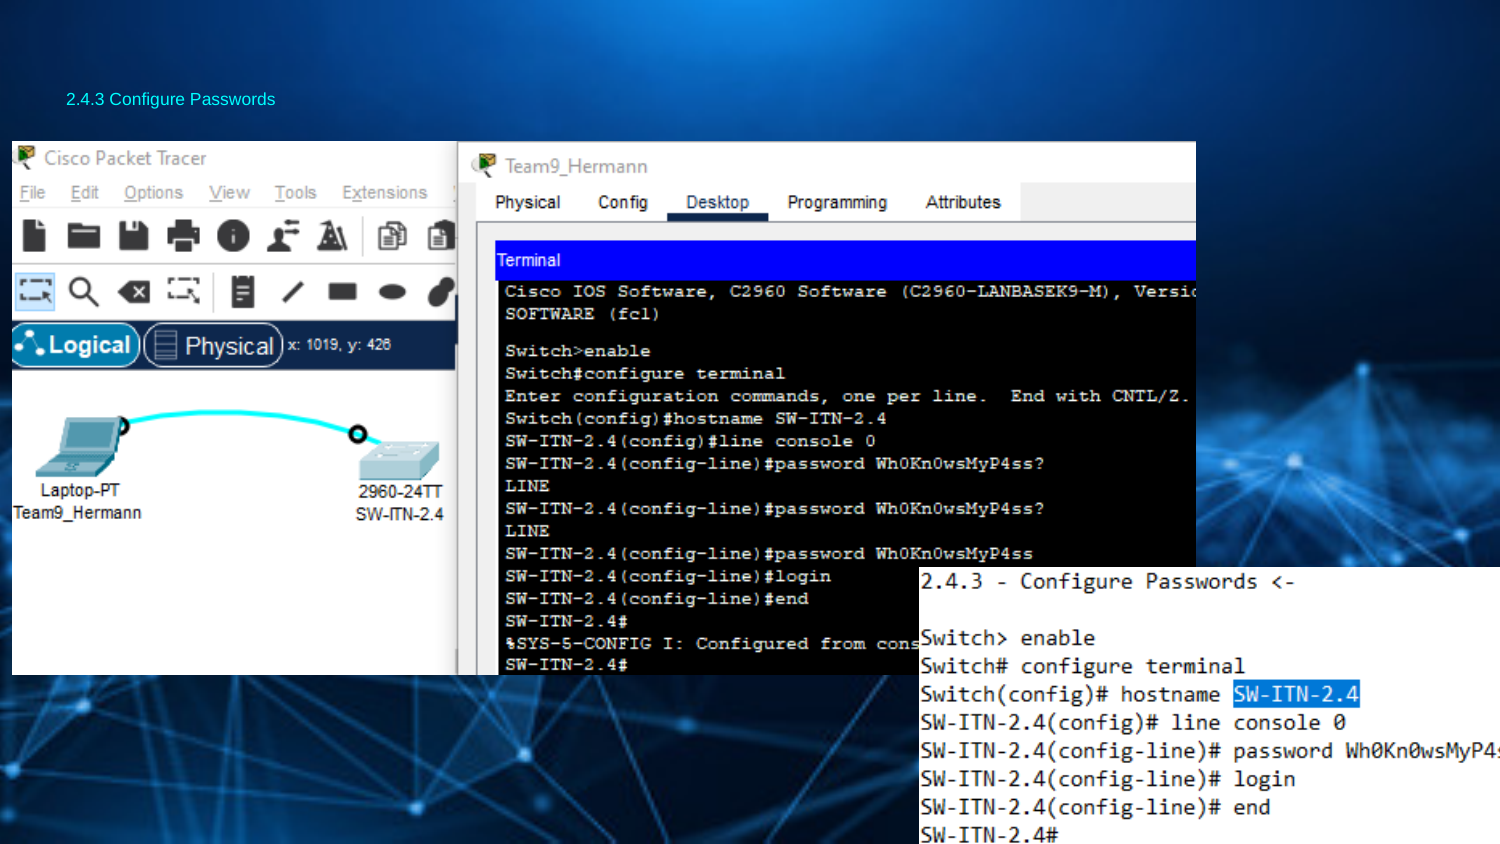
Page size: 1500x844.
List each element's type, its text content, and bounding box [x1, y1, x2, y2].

picture [0, 0, 1500, 844]
title 2.4.3 Configure Passwords [51, 72, 1449, 167]
